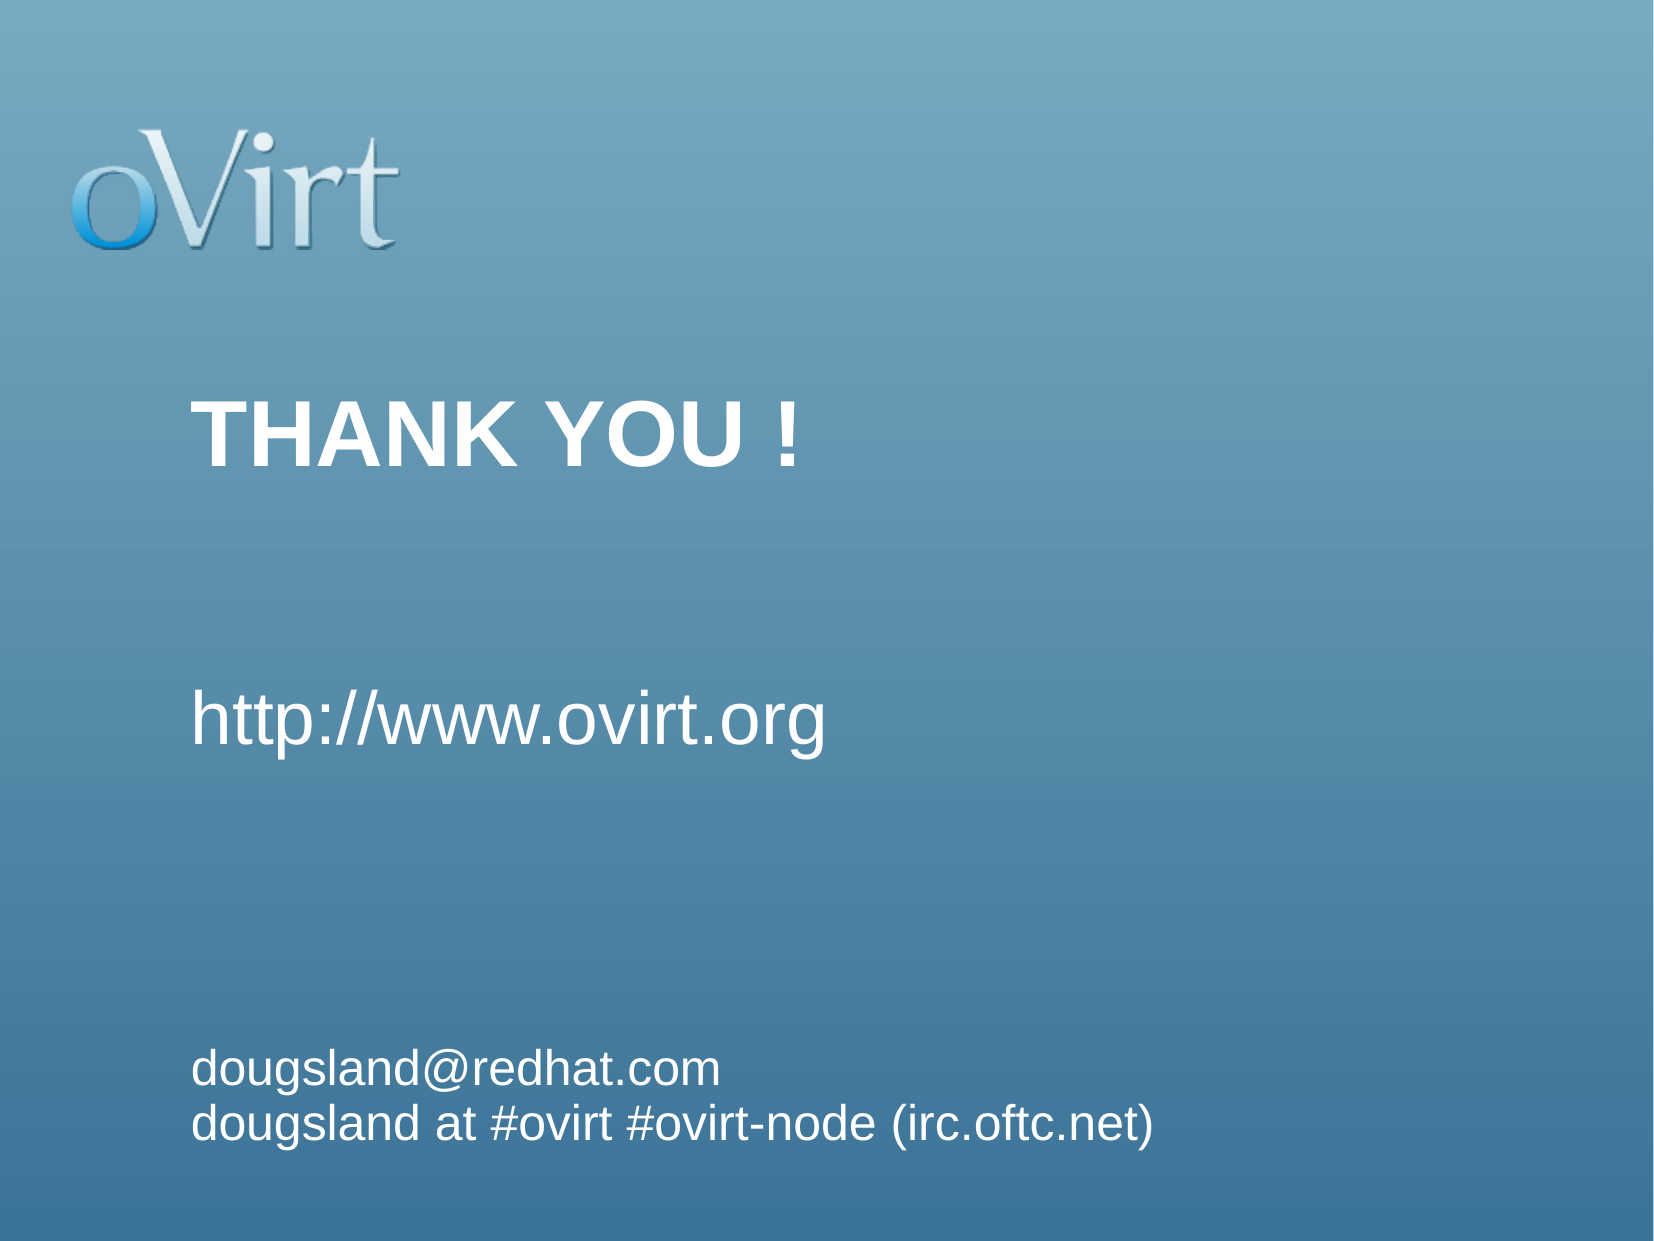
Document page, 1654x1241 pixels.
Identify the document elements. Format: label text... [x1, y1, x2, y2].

picture [0, 0, 1654, 1241]
text_box http://www.ovirt.org dougsland@redhat.com dougsland at #ovirt #ovirt-node (irc.oftc.net) [176, 669, 1549, 1159]
text_box THANK YOU ! [175, 374, 1549, 510]
